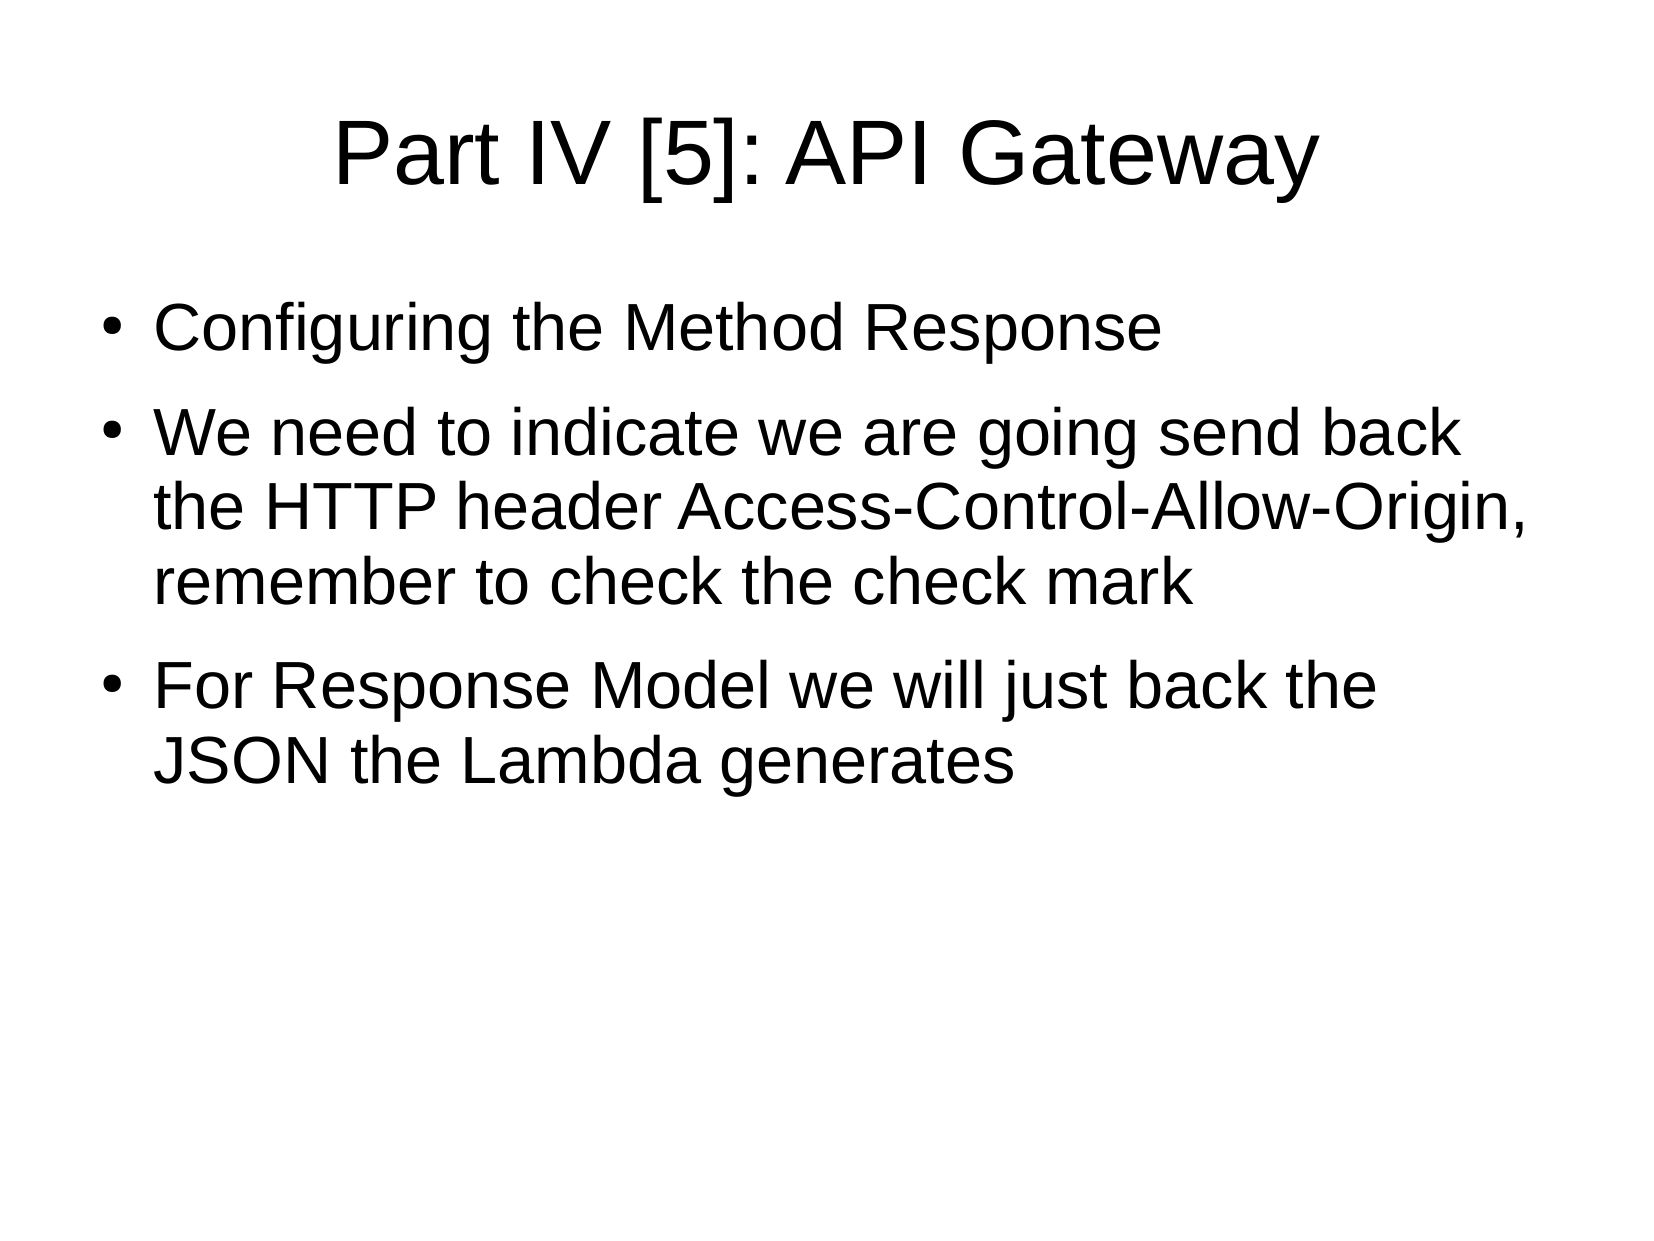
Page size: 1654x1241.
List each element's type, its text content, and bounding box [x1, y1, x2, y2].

title Part IV [5]: API Gateway [82, 49, 1571, 257]
list Configuring the Method Response We need to indicate we are going send back the HTTP header Access-Control-Allow-Origin, remember to check the check mark For Response Model we will just back the JSON the Lambda generates [82, 290, 1571, 1010]
